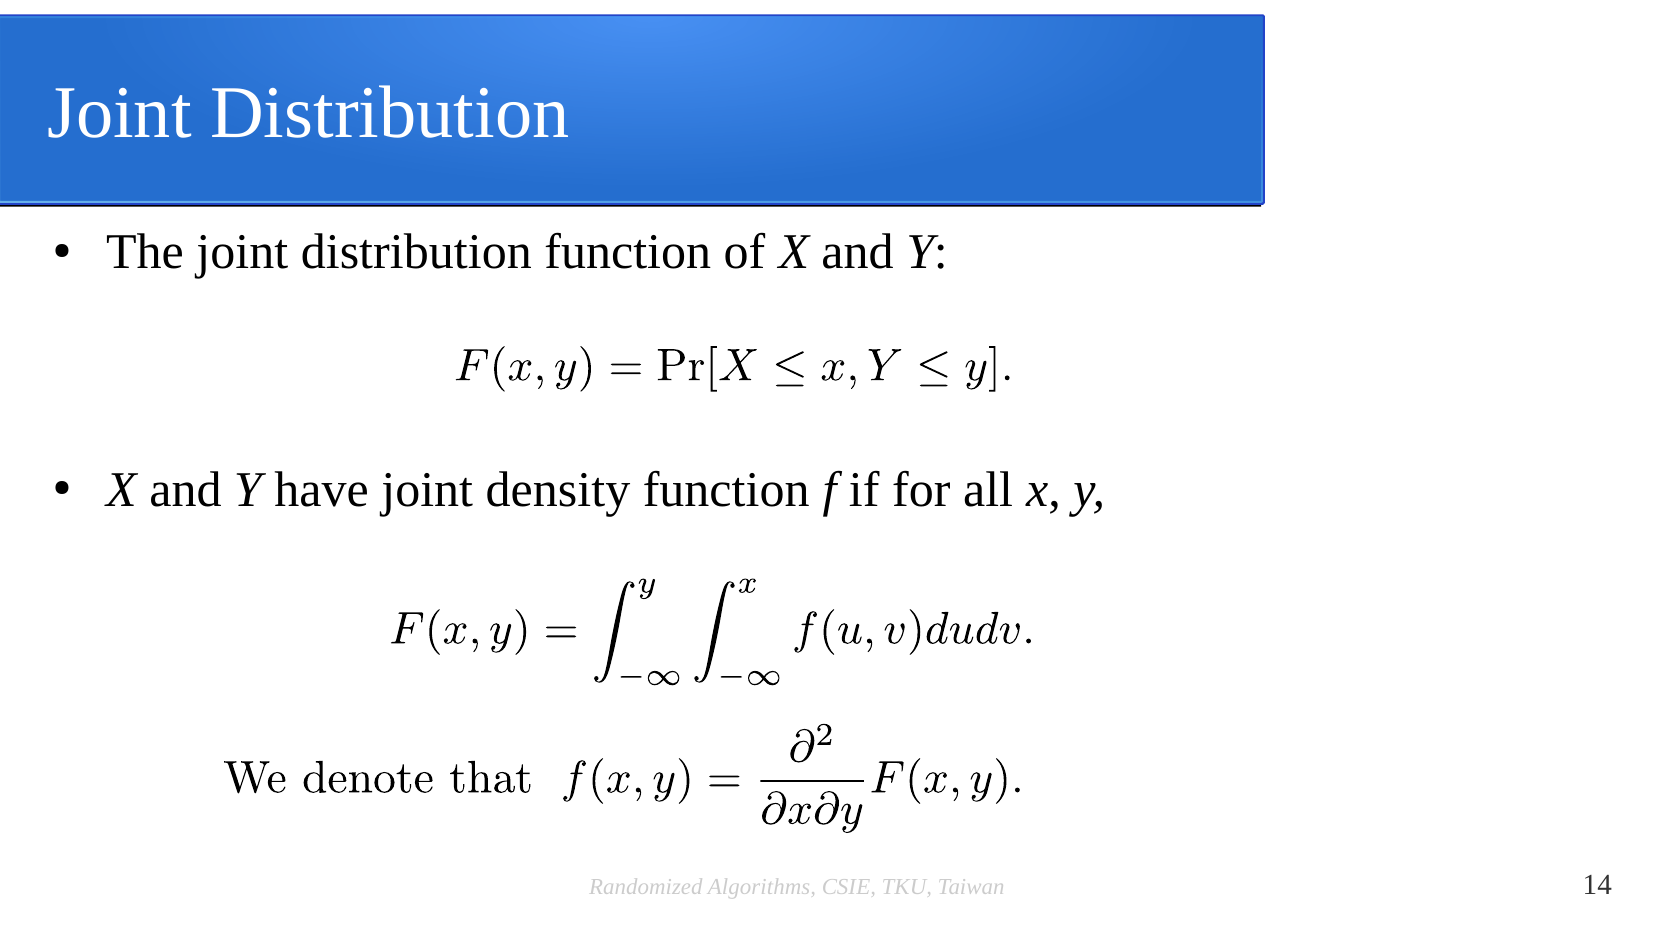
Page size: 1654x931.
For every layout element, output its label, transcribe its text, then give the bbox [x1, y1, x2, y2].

title Joint Distribution [47, 35, 1199, 189]
picture [453, 346, 1010, 392]
picture [389, 578, 1031, 686]
picture [223, 723, 1020, 834]
list The joint distribution function of X and Y: X and Y have joint density function f if for all x, y, [35, 224, 1524, 804]
